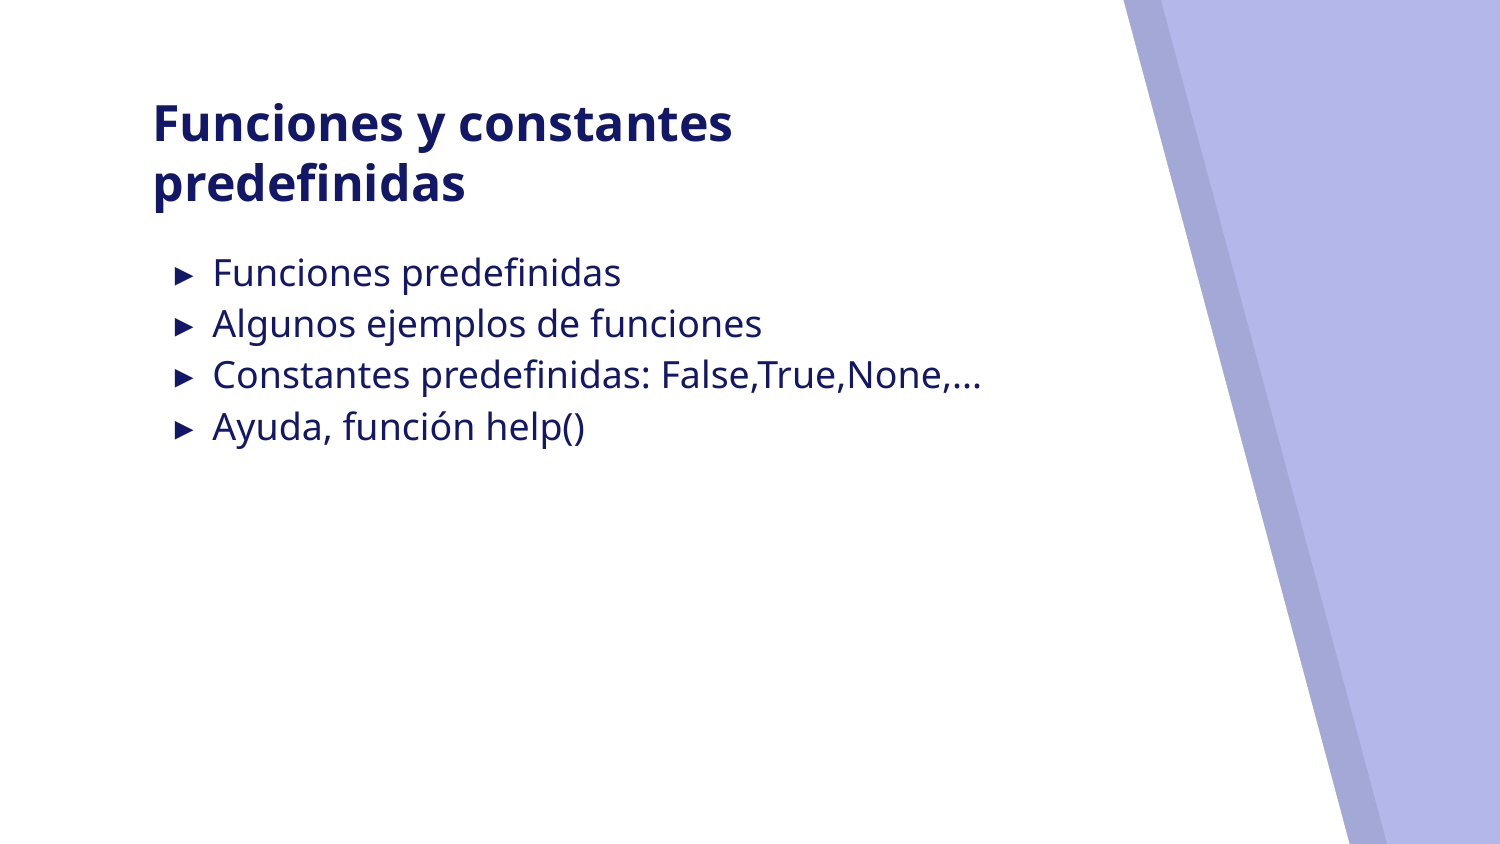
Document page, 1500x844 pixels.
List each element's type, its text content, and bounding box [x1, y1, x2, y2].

title Funciones y constantes predefinidas [137, 146, 1011, 227]
list Funciones predefinidas Algunos ejemplos de funciones Constantes predefinidas: False,True,None,... Ayuda, función help() [137, 246, 1099, 587]
